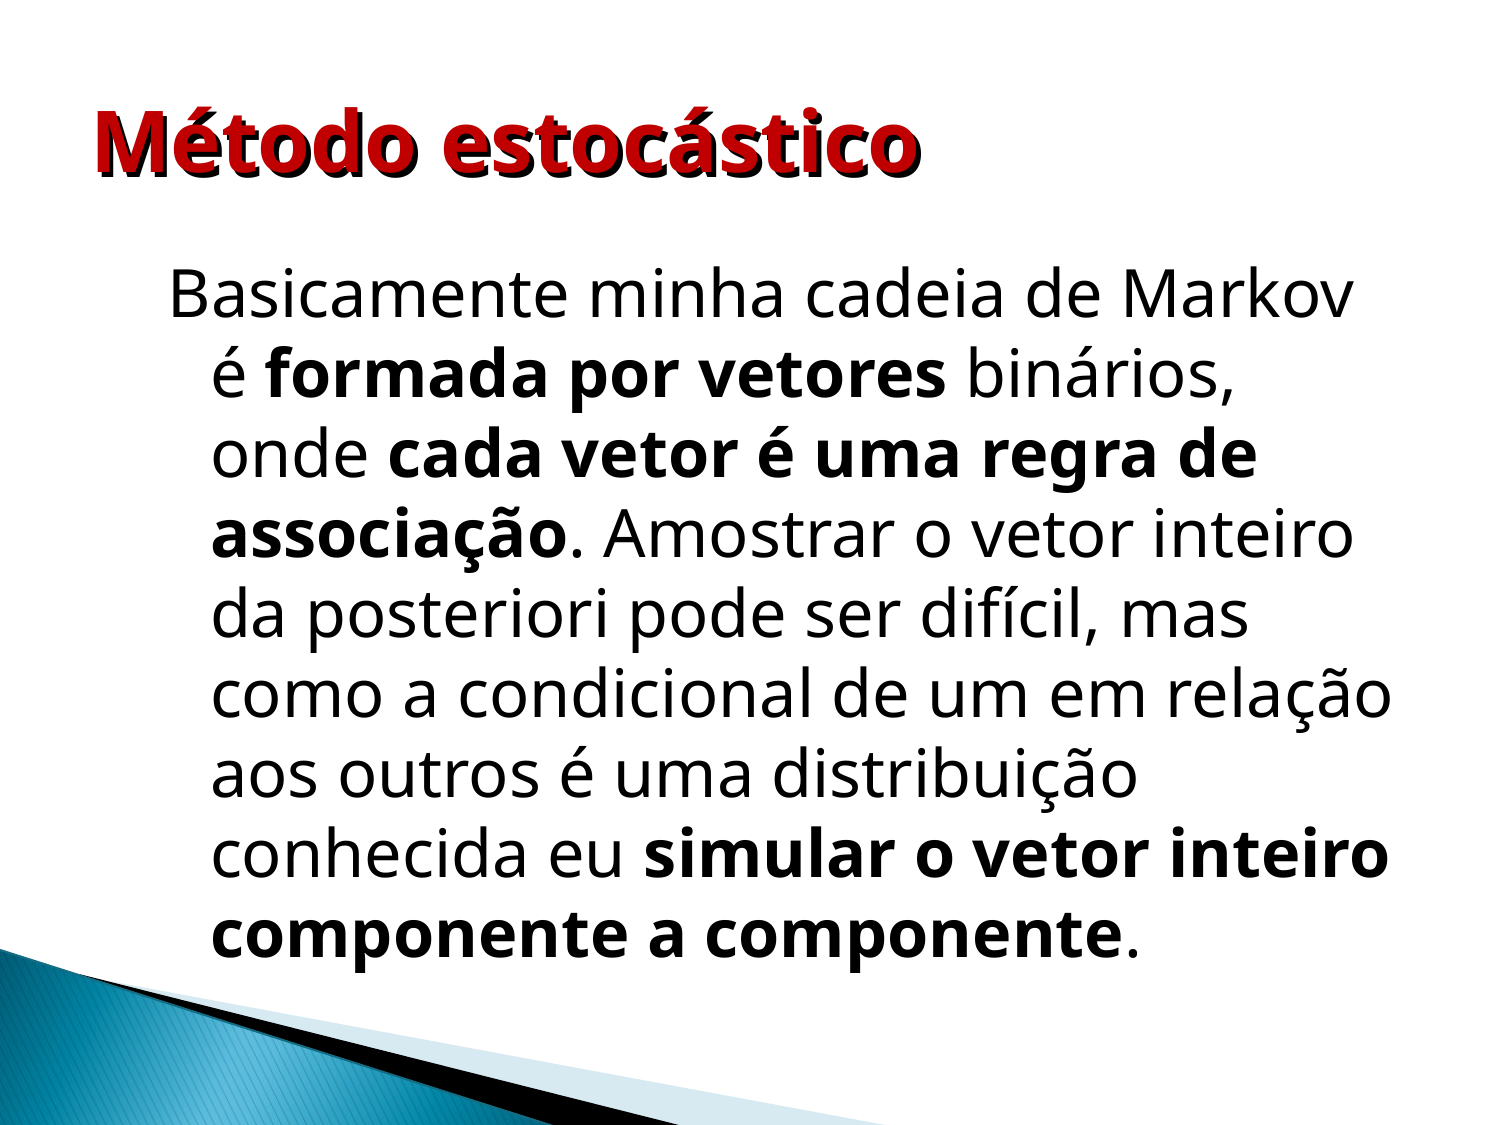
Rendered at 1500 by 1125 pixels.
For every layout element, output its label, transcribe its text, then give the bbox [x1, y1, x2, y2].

picture [69, 992, 411, 1125]
list Basicamente minha cadeia de Markov é formada por vetores binários, onde cada vetor é uma regra de associação. Amostrar o vetor inteiro da posteriori pode ser difícil, mas como a condicional de um em relação aos outros é uma distribuição conhecida eu simular o vetor inteiro componente a componente. [75, 243, 1426, 986]
title Método estocástico [75, 45, 1426, 233]
